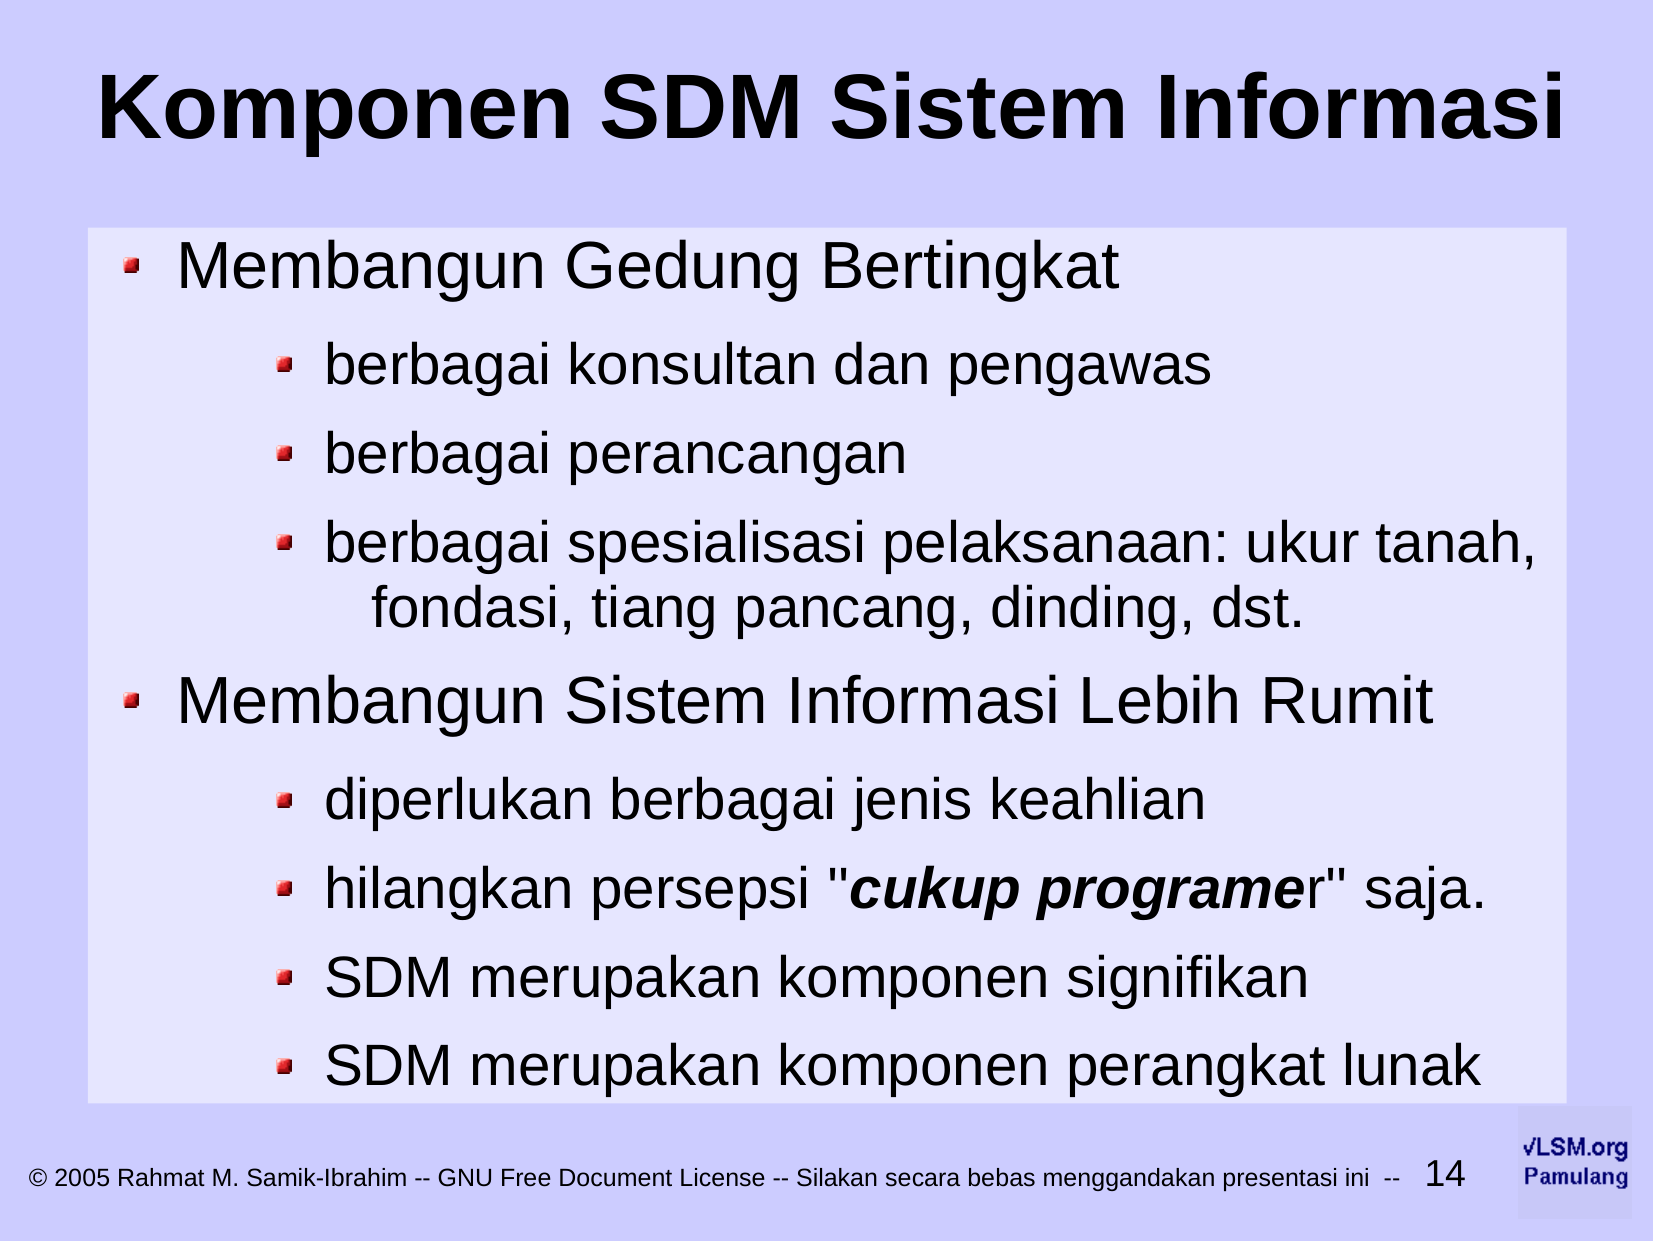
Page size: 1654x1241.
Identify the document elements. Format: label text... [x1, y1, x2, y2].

picture [1518, 1106, 1632, 1219]
list Membangun Gedung Bertingkat berbagai konsultan dan pengawas berbagai perancangan berbagai spesialisasi pelaksanaan: ukur tanah, fondasi, tiang pancang, dinding, dst. Membangun Sistem Informasi Lebih Rumit diperlukan berbagai jenis keahlian hilangkan persepsi ''cukup programer'' saja. SDM merupakan komponen signifikan SDM merupakan komponen perangkat lunak [87, 227, 1567, 1104]
title Komponen SDM Sistem Informasi [40, 52, 1625, 163]
